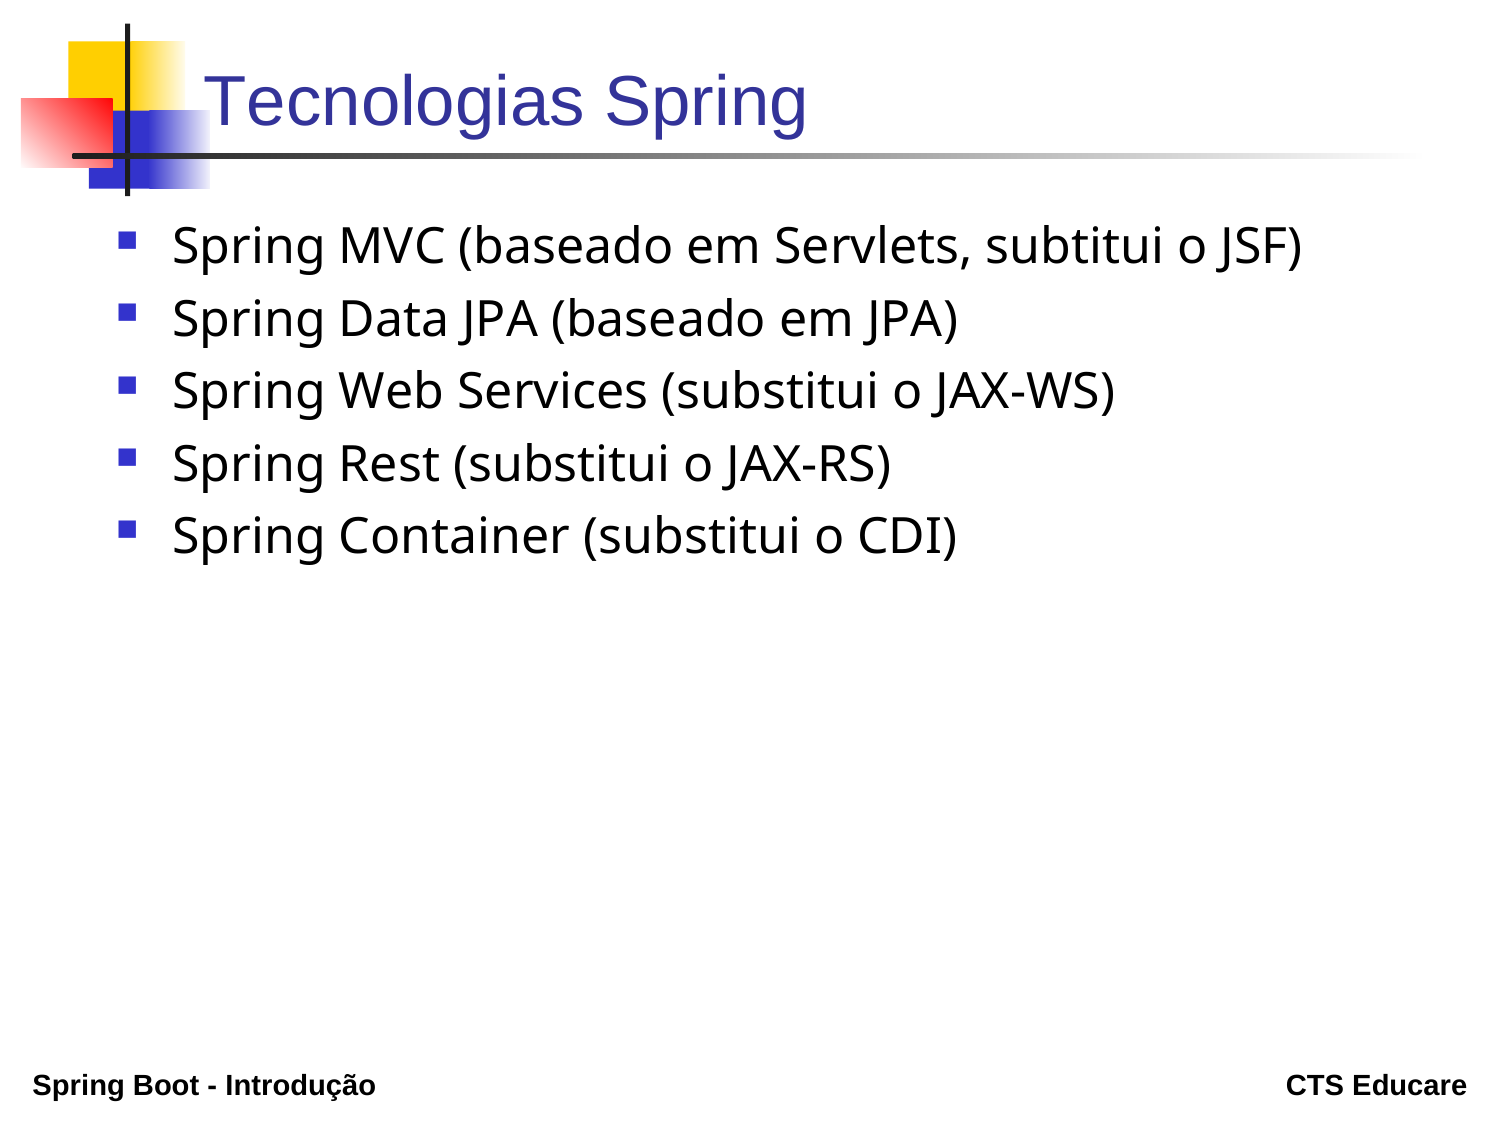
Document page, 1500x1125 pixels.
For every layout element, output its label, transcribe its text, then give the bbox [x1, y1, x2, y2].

list Spring MVC (baseado em Servlets, subtitui o JSF) Spring Data JPA (baseado em JPA) Spring Web Services (substitui o JAX-WS) Spring Rest (substitui o JAX-RS) Spring Container (substitui o CDI) [100, 206, 1447, 1024]
title Tecnologias Spring [188, 46, 1468, 149]
